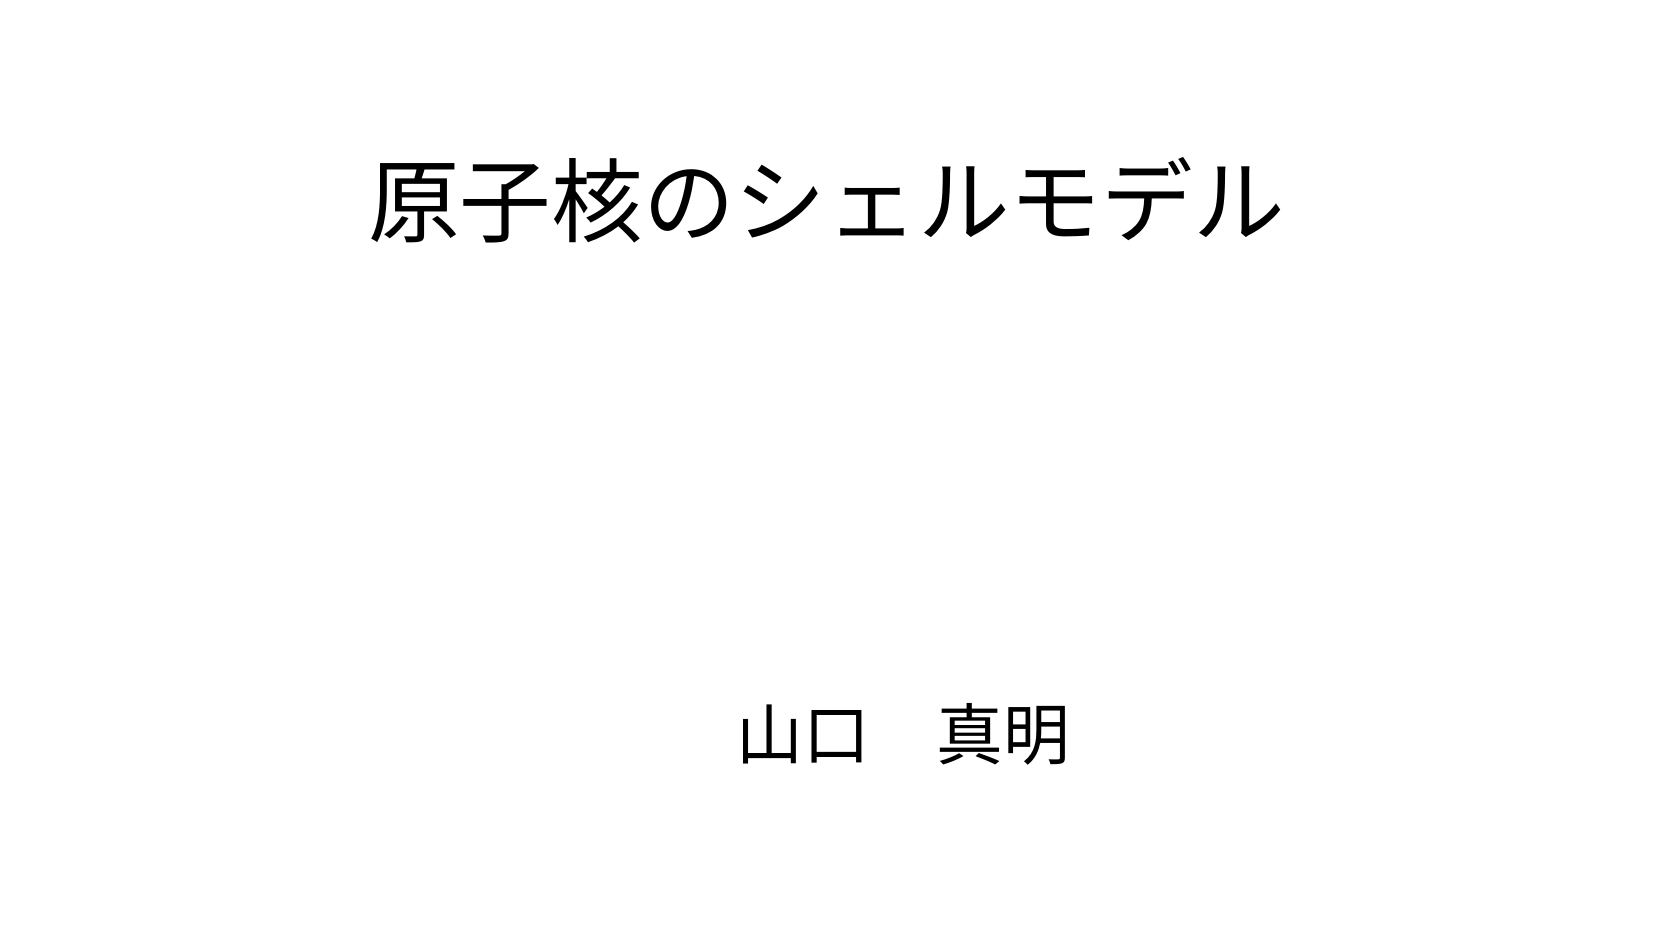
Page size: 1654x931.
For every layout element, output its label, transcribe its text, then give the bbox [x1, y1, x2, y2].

title 原子核のシェルモデル [82, 37, 1571, 355]
subtitle 山口 真明 [236, 637, 1571, 823]
